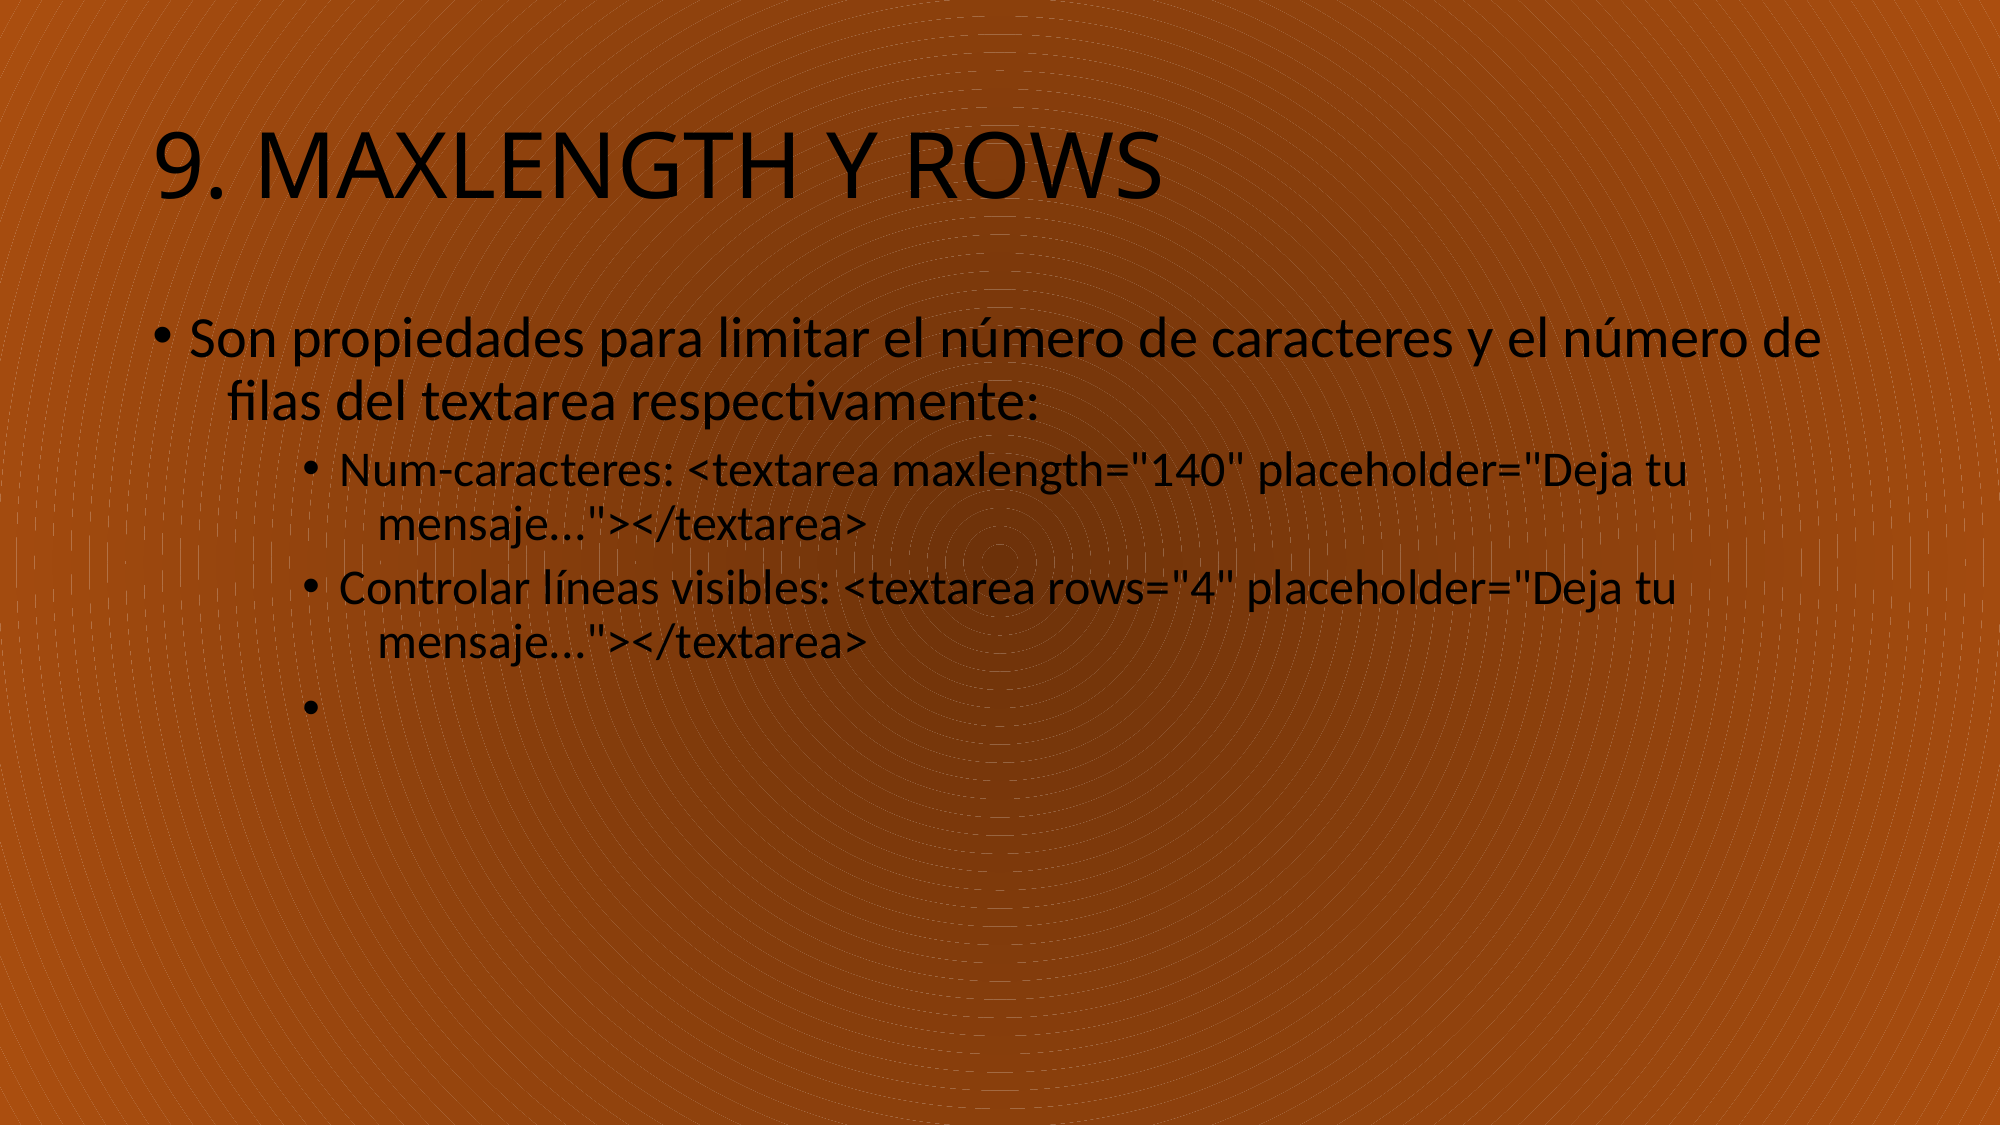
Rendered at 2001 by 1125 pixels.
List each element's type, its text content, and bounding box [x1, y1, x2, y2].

title 9. MAXLENGTH Y ROWS [137, 59, 1863, 278]
list Son propiedades para limitar el número de caracteres y el número de filas del textarea respectivamente: Num-caracteres: <textarea maxlength="140" placeholder="Deja tu mensaje..."></textarea> Controlar líneas visibles: <textarea rows="4" placeholder="Deja tu mensaje..."></textarea> [137, 299, 1863, 1014]
